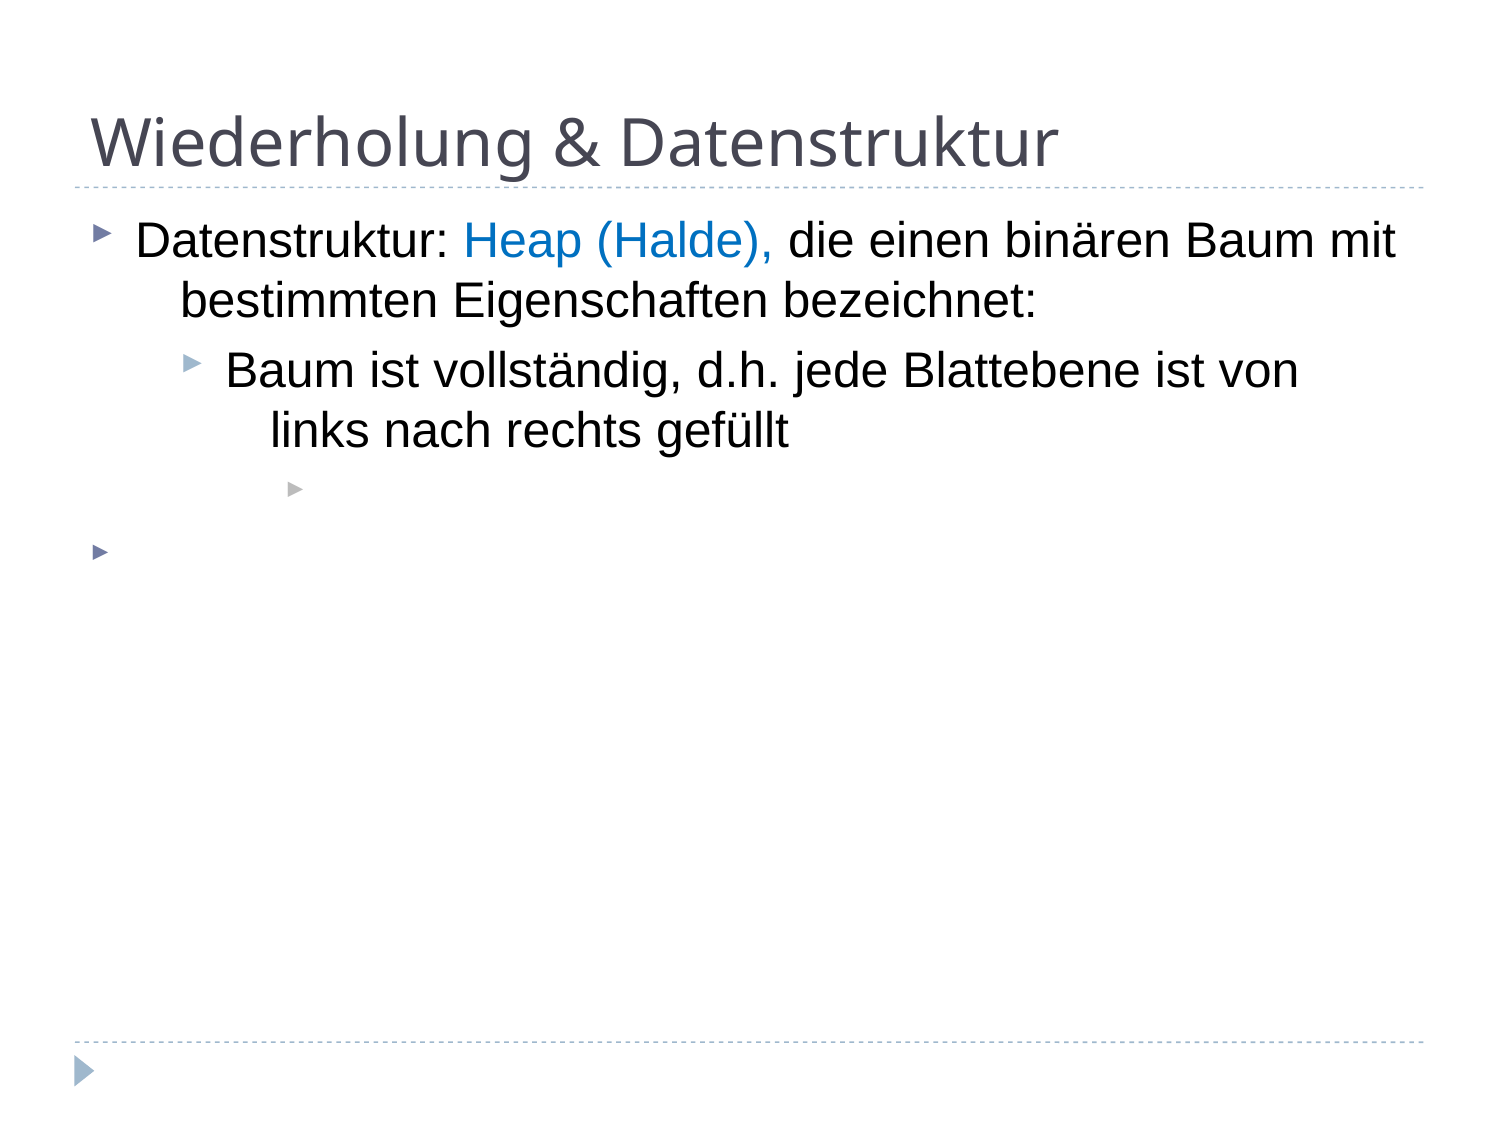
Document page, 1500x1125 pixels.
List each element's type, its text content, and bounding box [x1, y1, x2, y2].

list Datenstruktur: Heap (Halde), die einen binären Baum mit bestimmten Eigenschaften bezeichnet: Baum ist vollständig, d.h. jede Blattebene ist von links nach rechts gefüllt [75, 200, 1426, 1011]
title Wiederholung & Datenstruktur [75, 24, 1426, 188]
